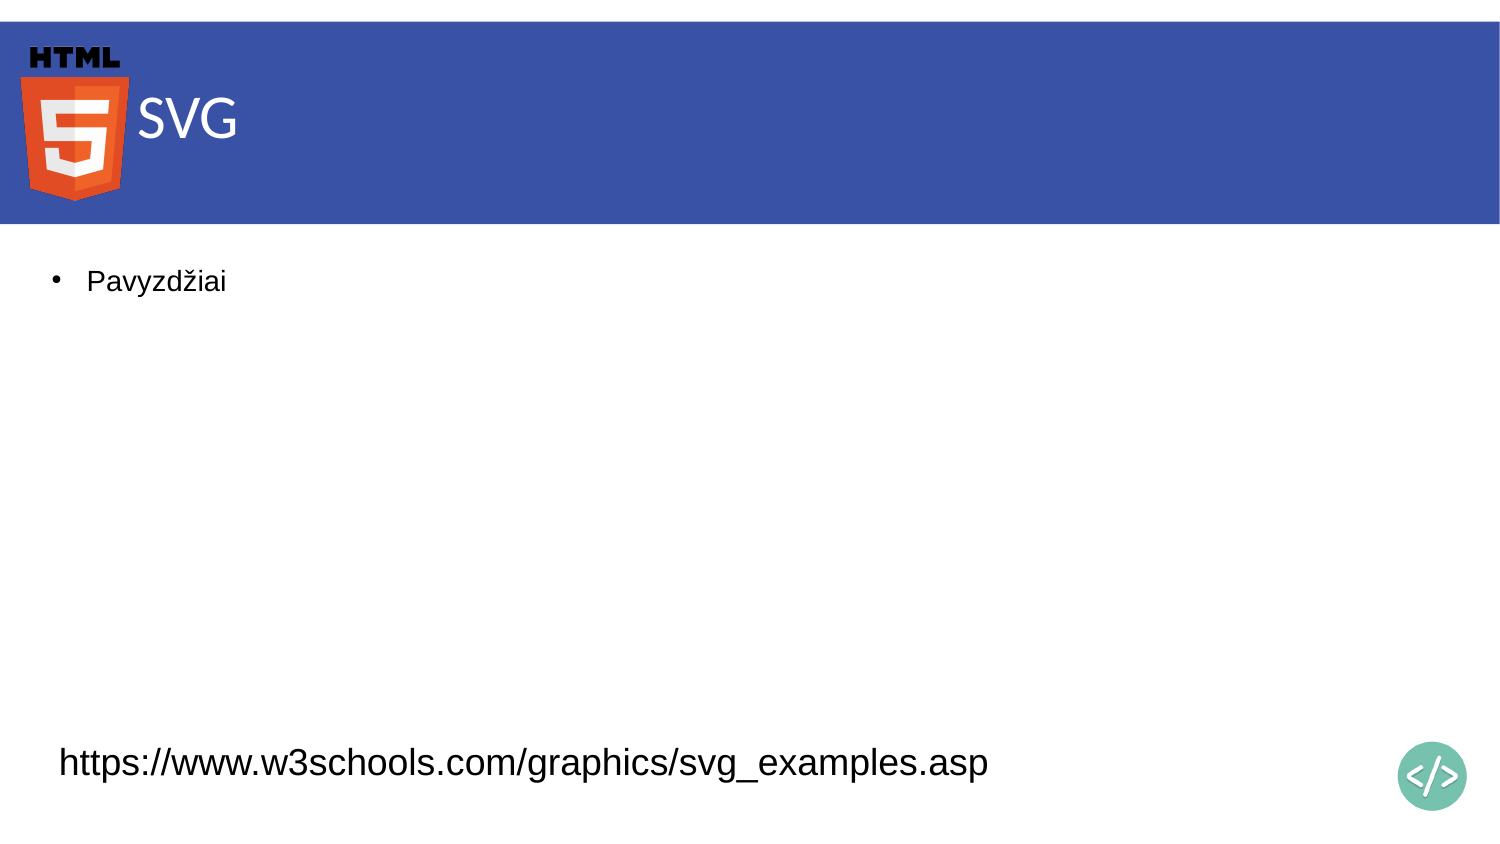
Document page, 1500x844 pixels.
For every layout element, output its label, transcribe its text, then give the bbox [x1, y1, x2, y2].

text_box https://www.w3schools.com/graphics/svg_examples.asp [44, 734, 1004, 792]
picture [1381, 725, 1483, 827]
picture [20, 46, 130, 201]
title SVG [122, 72, 1500, 167]
text_box Pavyzdžiai [36, 247, 1389, 789]
